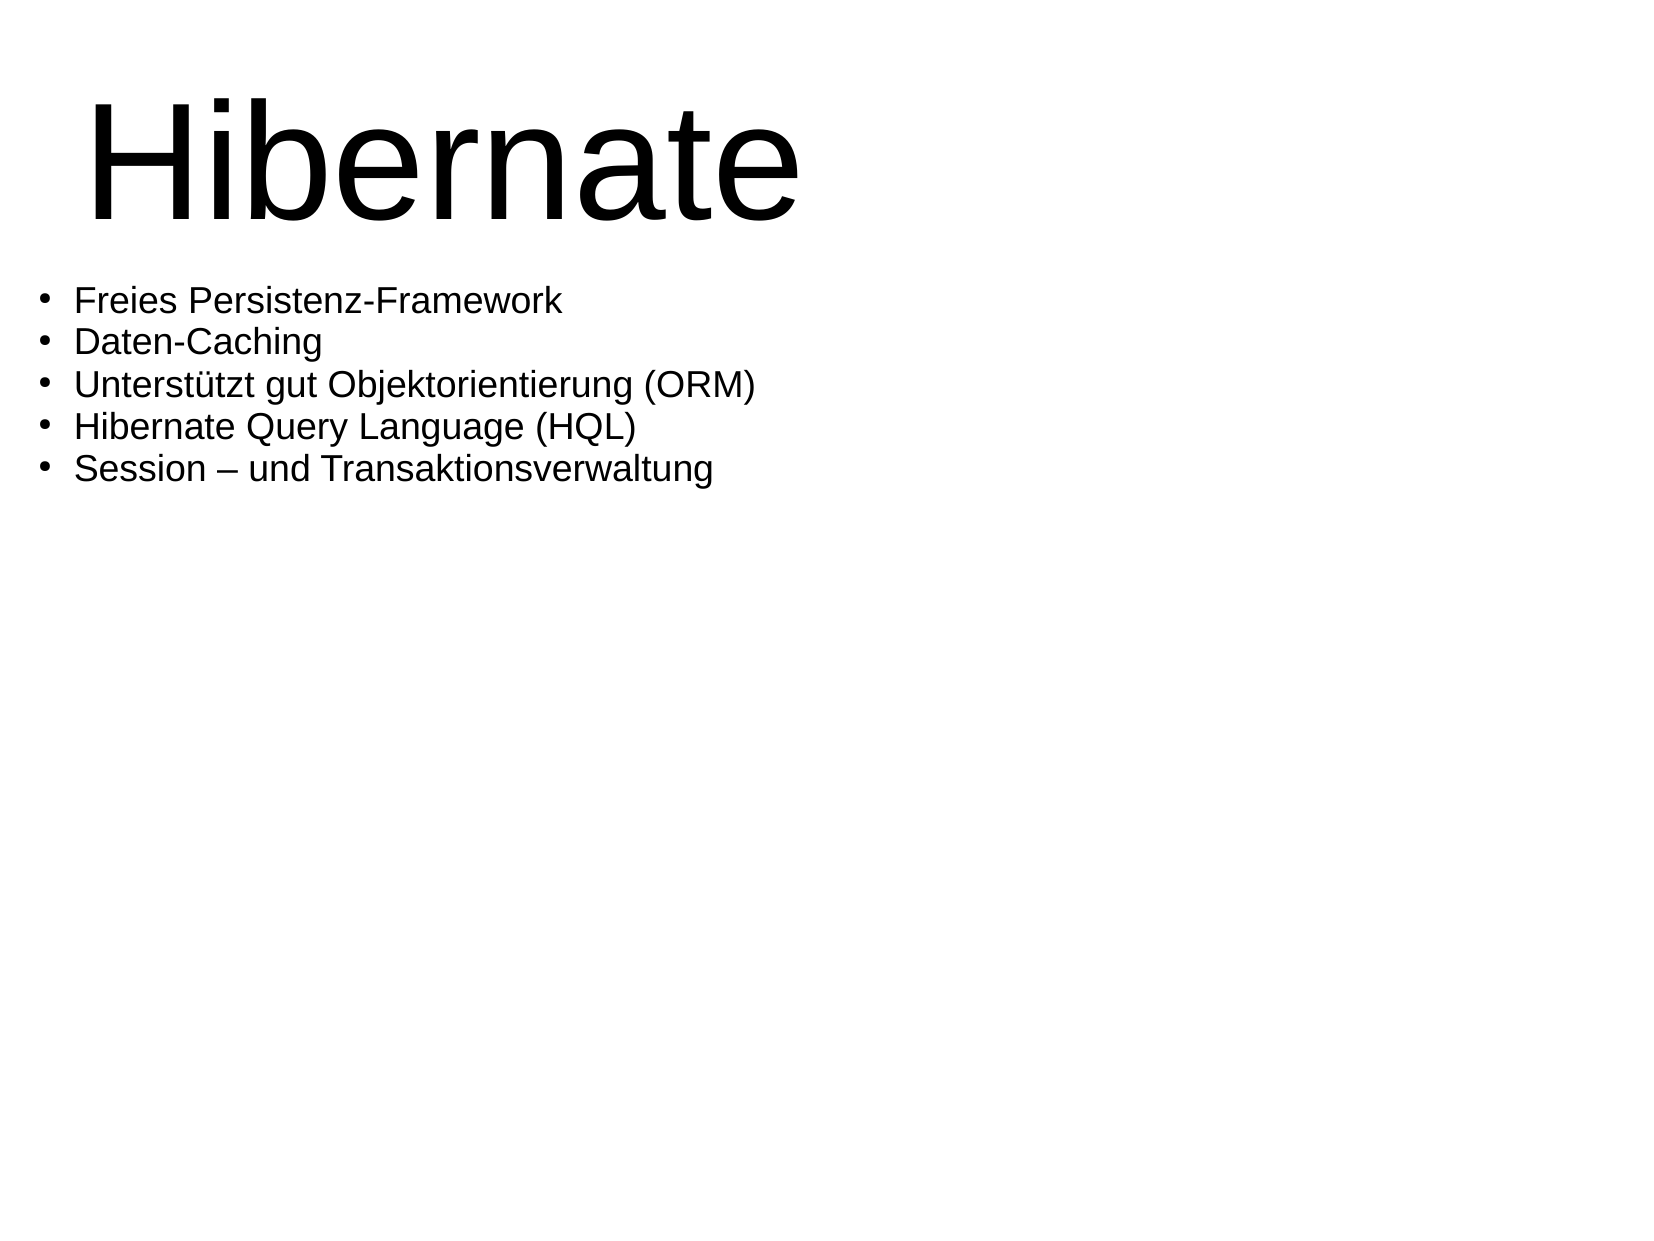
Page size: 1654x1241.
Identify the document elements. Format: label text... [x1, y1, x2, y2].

text_box Freies Persistenz-Framework Daten-Caching Unterstützt gut Objektorientierung (ORM) Hibernate Query Language (HQL) Session – und Transaktionsverwaltung [23, 271, 1630, 497]
text_box Hibernate [82, 49, 1571, 257]
